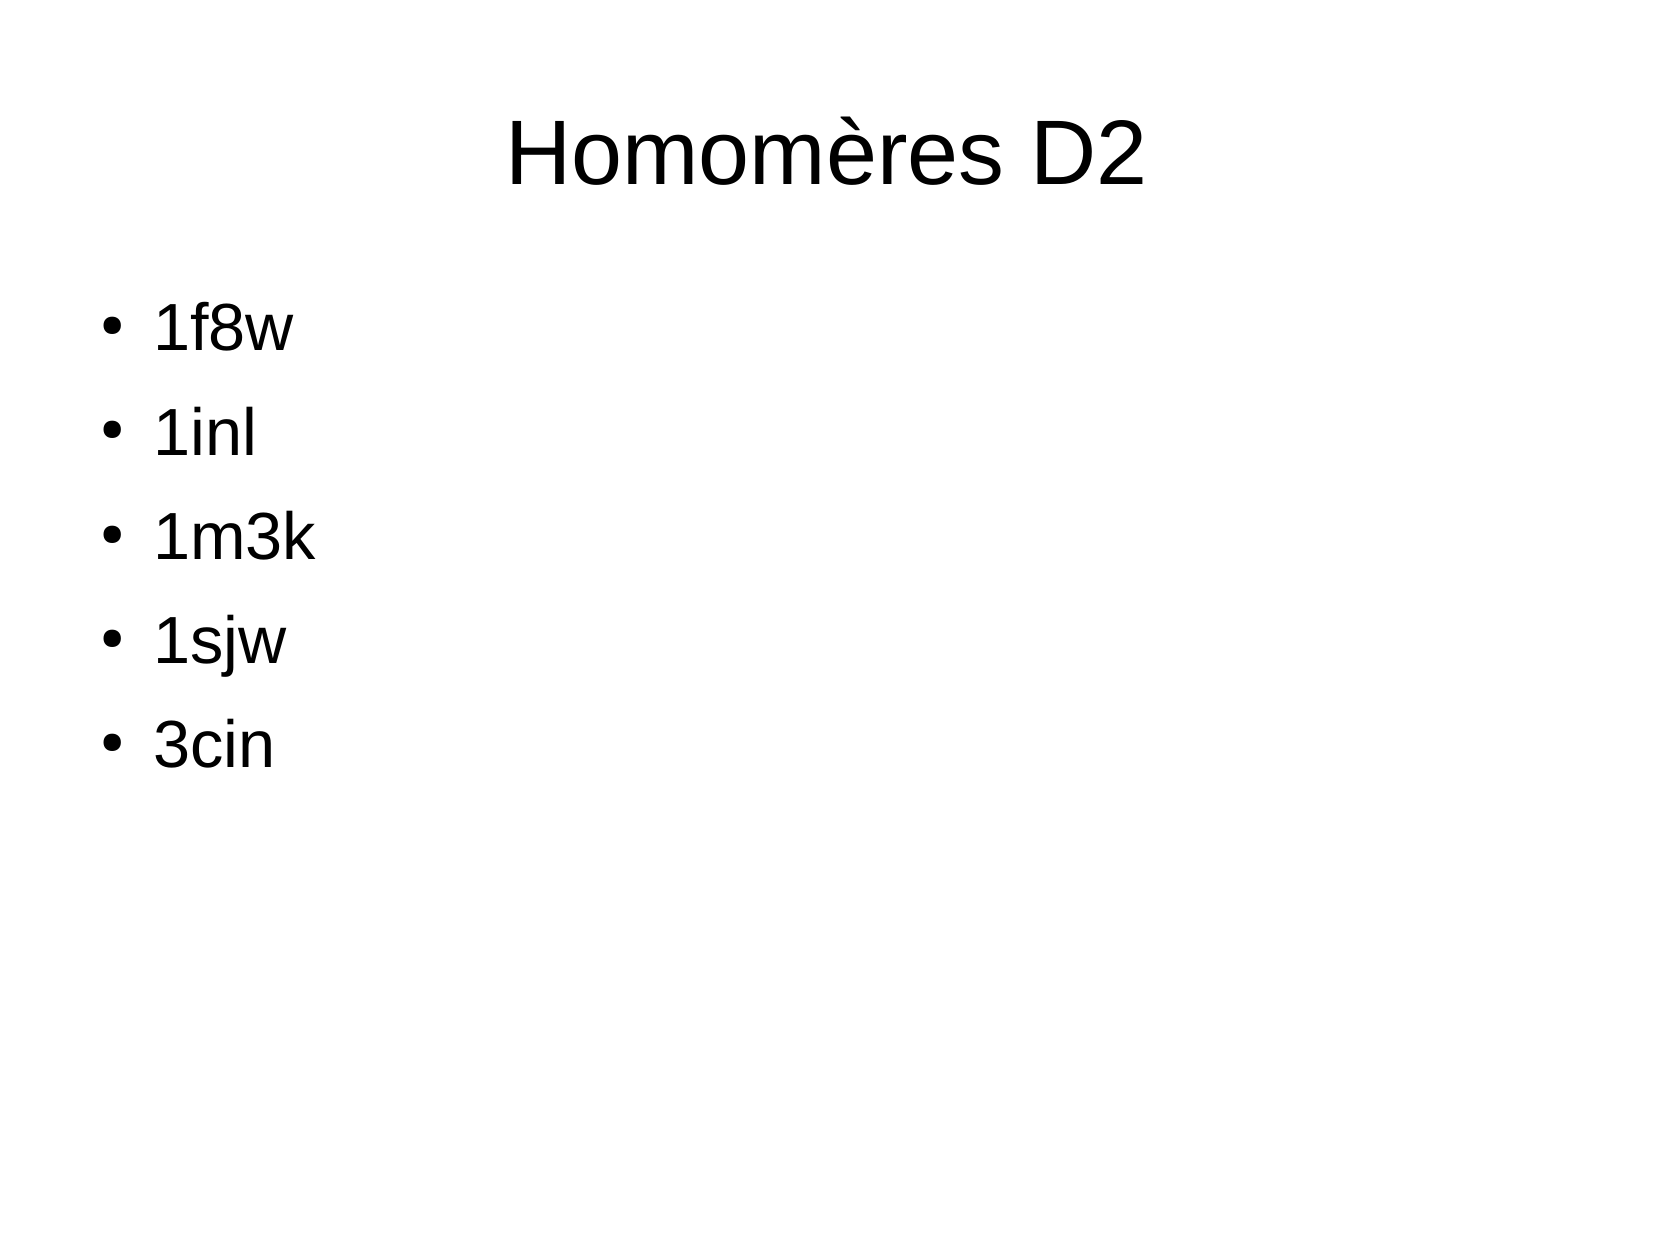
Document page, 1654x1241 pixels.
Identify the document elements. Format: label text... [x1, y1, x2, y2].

title Homomères D2 [82, 49, 1571, 257]
list 1f8w 1inl 1m3k 1sjw 3cin [82, 290, 1571, 1010]
